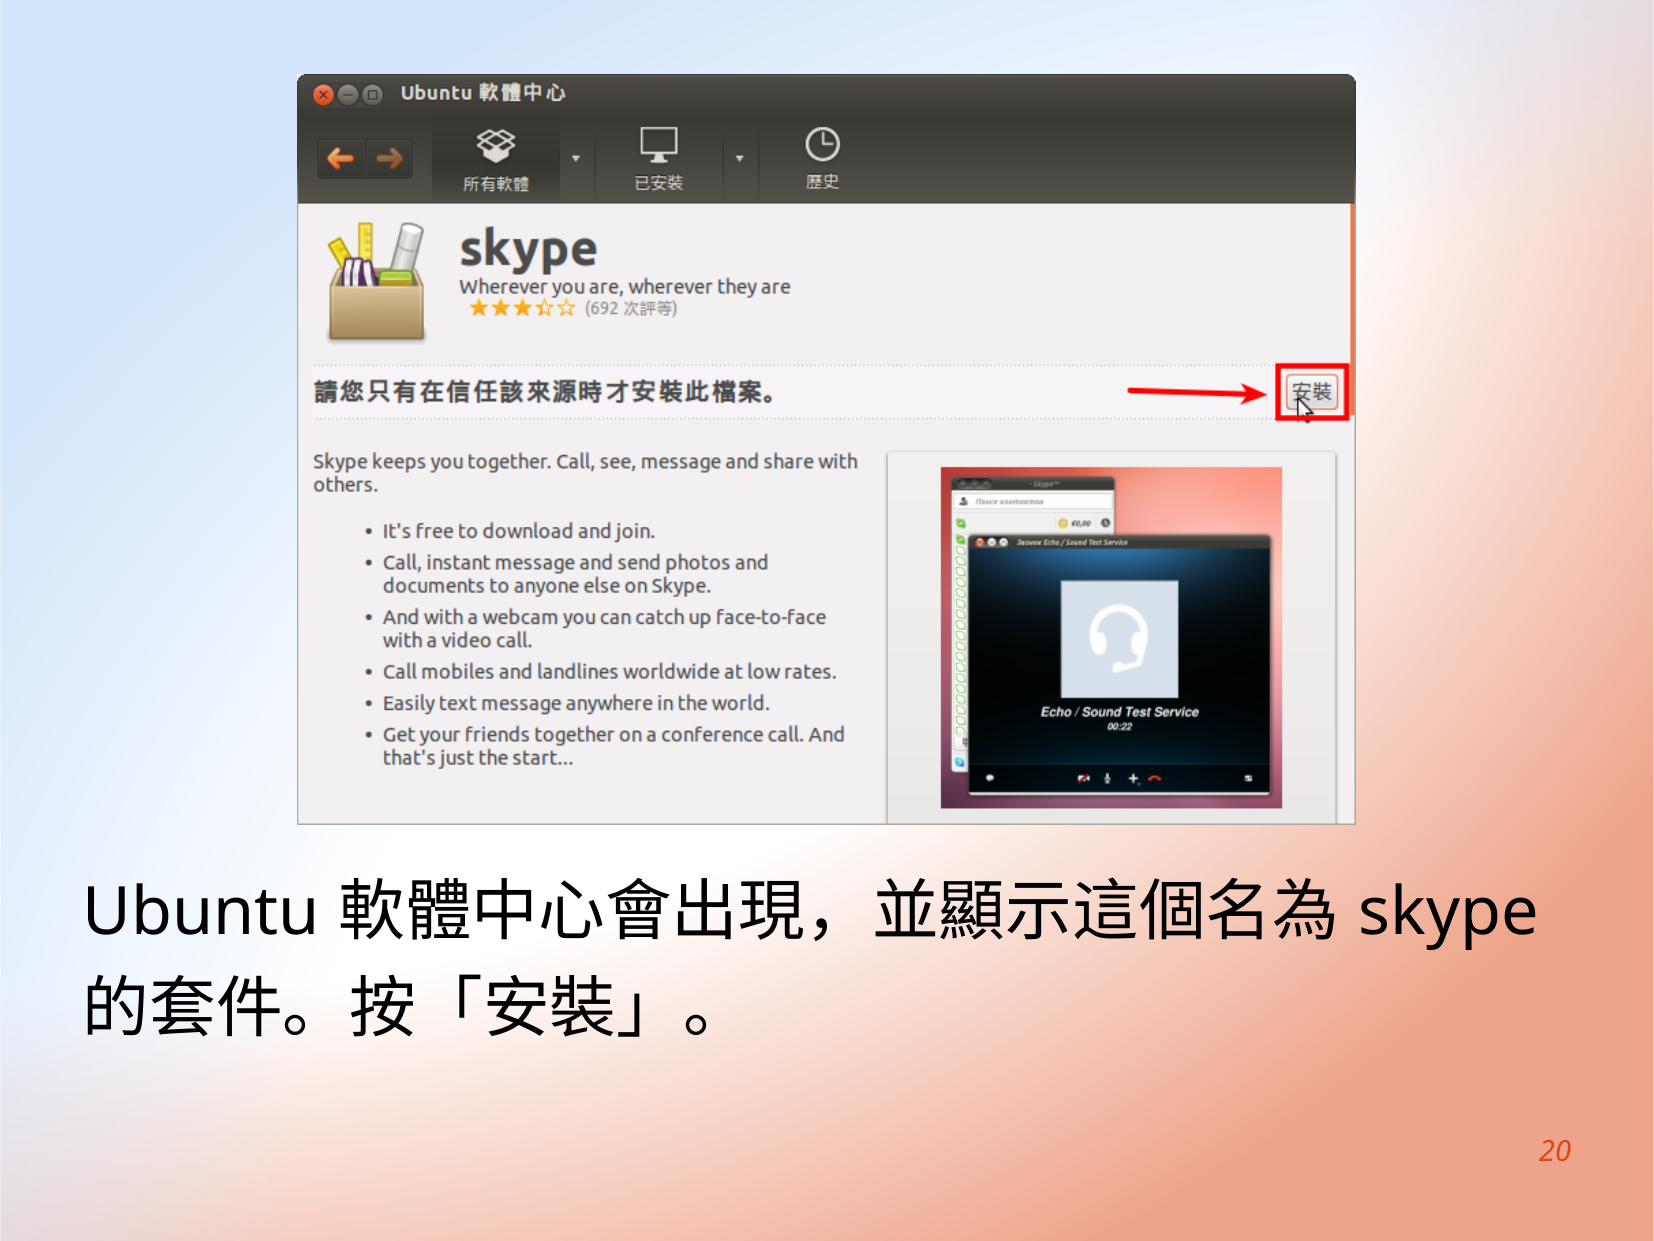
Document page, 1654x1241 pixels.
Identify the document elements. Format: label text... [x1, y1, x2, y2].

picture [0, 0, 1654, 1241]
list Ubuntu軟體中心會出現，並顯示這個名為skype的套件。按「安裝」。 [82, 857, 1571, 1201]
